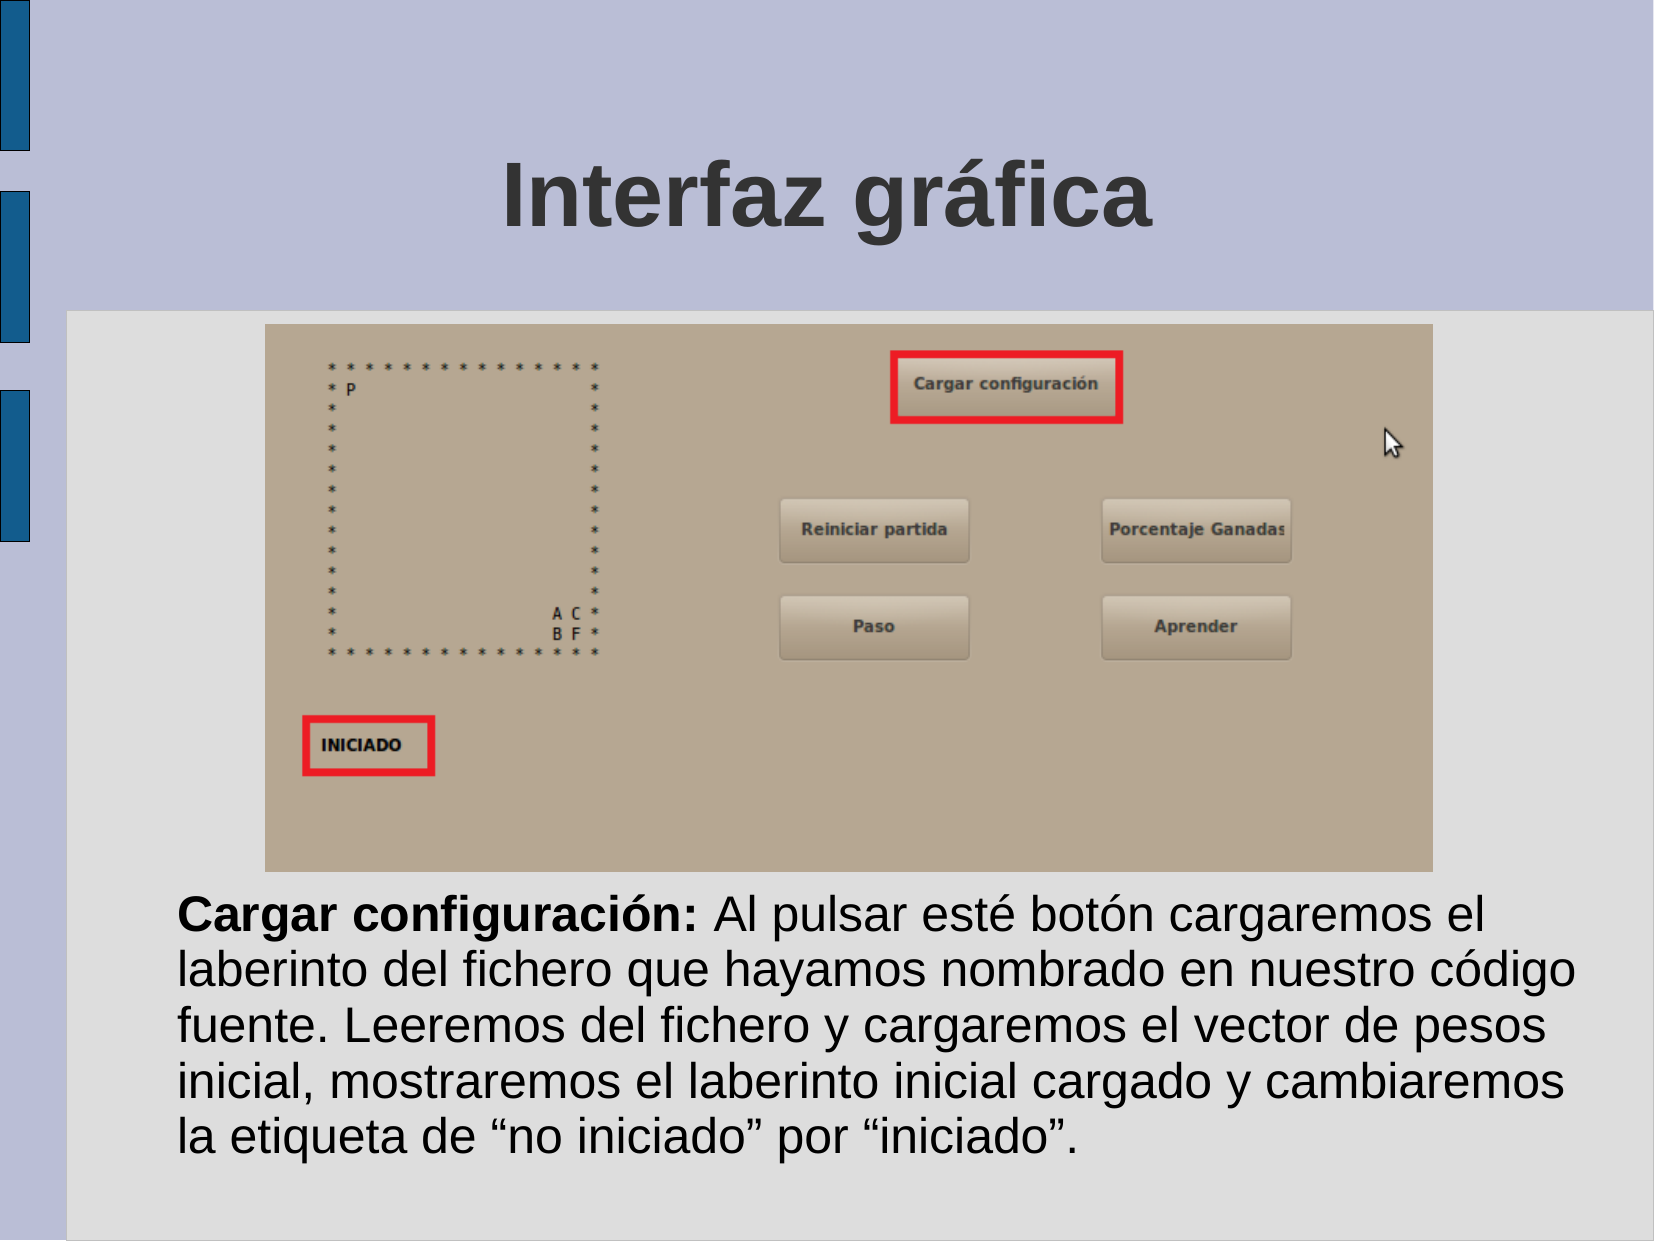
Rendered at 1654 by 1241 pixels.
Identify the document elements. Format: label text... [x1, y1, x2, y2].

picture [265, 324, 1433, 872]
list Cargar configuración: Al pulsar esté botón cargaremos el laberinto del fichero que hayamos nombrado en nuestro código fuente. Leeremos del fichero y cargaremos el vector de pesos inicial, mostraremos el laberinto inicial cargado y cambiaremos la etiqueta de “no iniciado” por “iniciado”. [177, 885, 1590, 1182]
title Interfaz gráfica [121, 98, 1534, 291]
